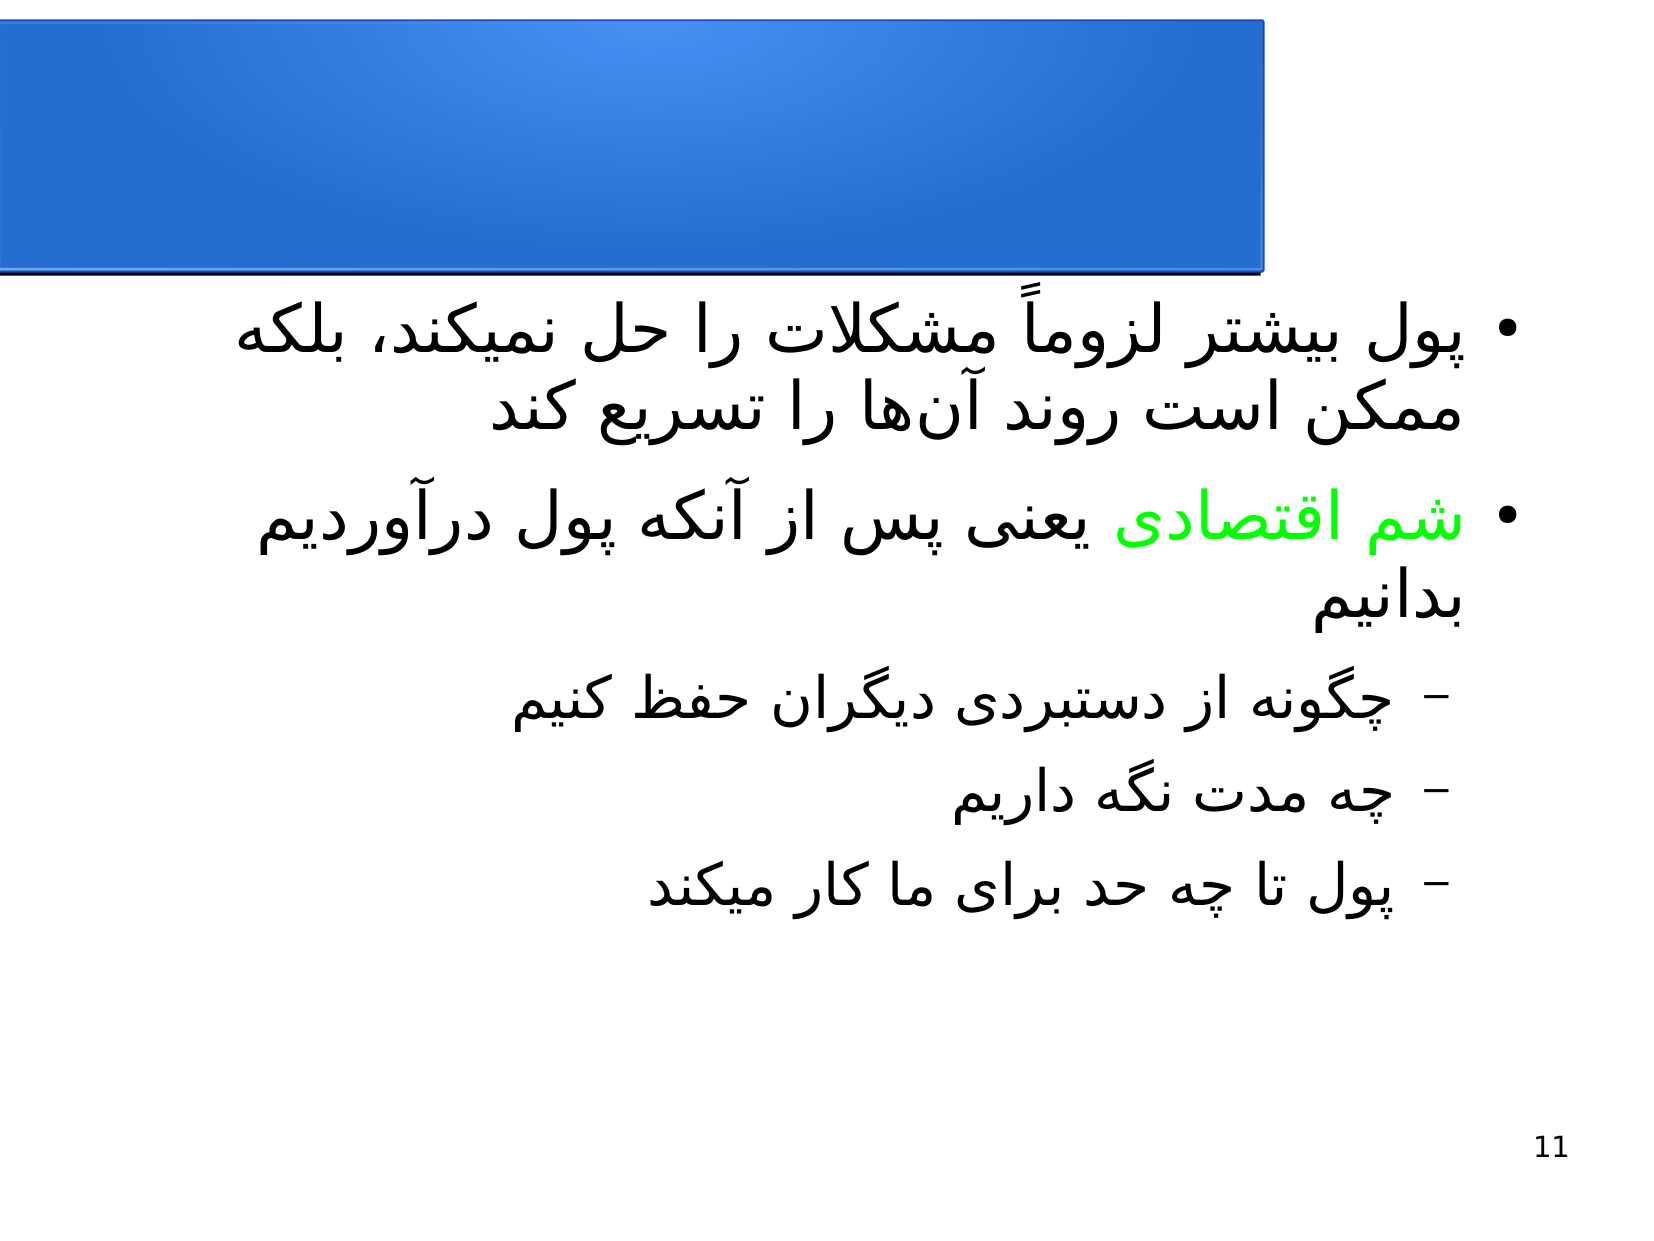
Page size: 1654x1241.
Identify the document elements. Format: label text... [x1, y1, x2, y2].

list پول بیشتر لزوماً مشکلات را حل نمیکند، بلکه ممکن است روند آن‌ها را تسریع کند شم اقتصادی یعنی پس از آنکه پول درآوردیم بدانیم چگونه از دستبردی دیگران حفظ کنیم چه مدت نگه داریم پول تا چه حد برای ما کار میکند [82, 290, 1538, 1010]
